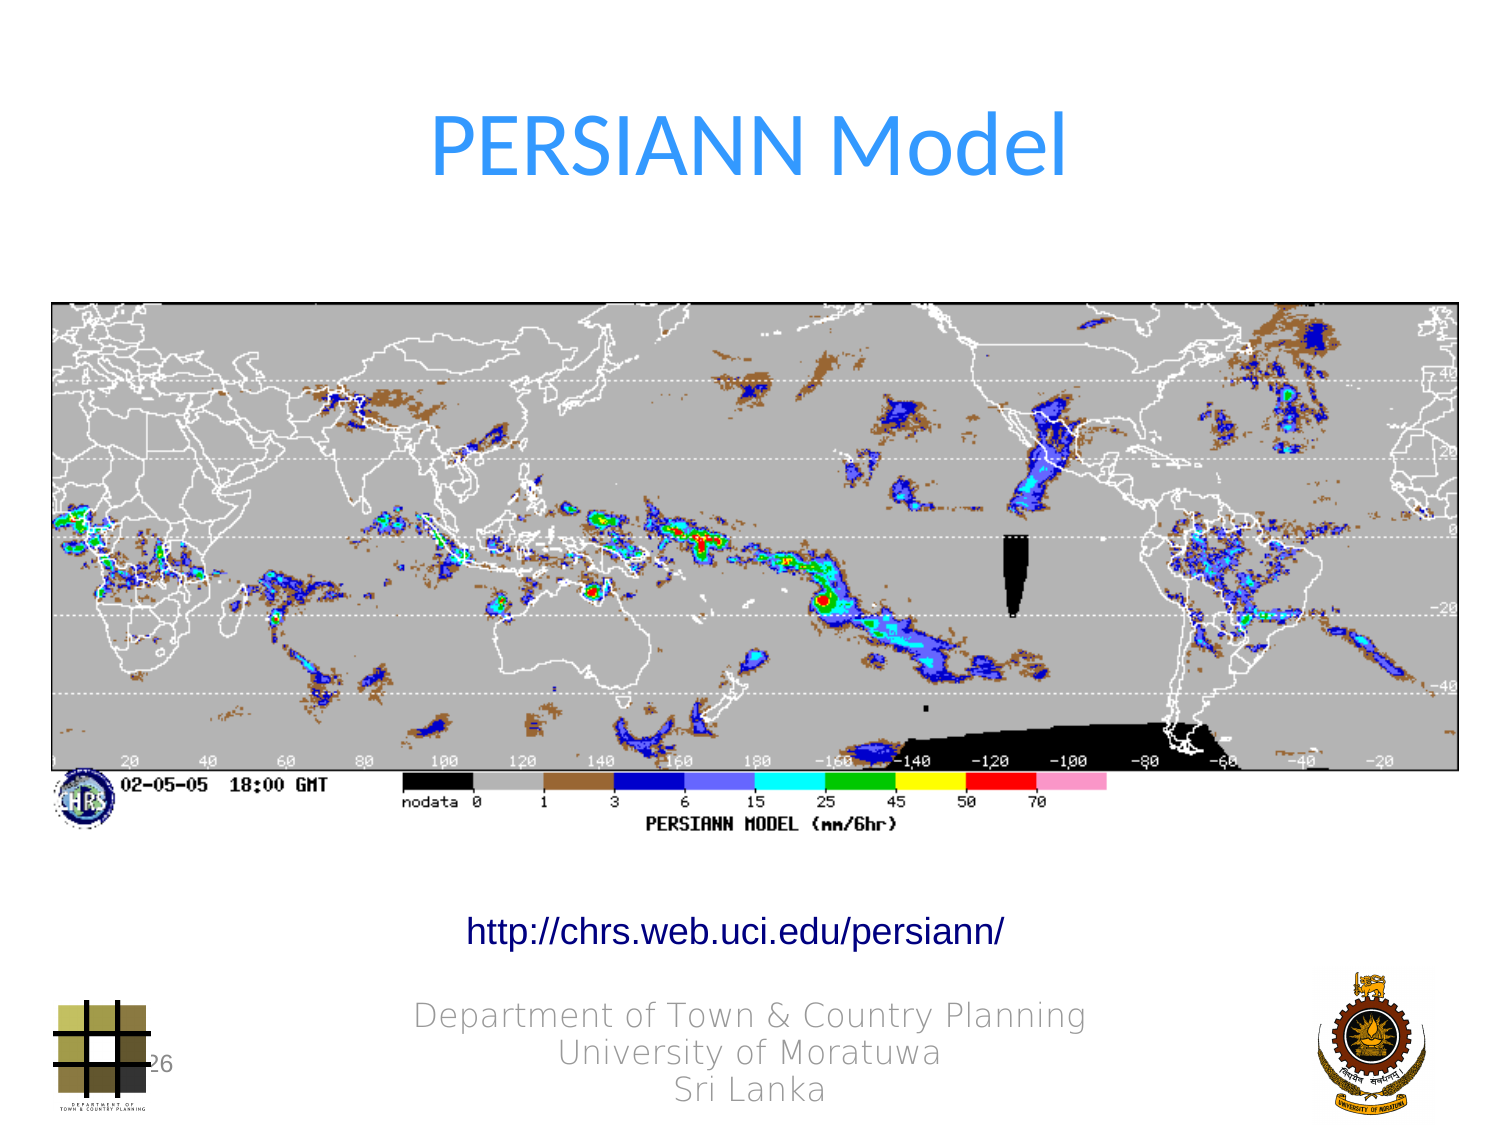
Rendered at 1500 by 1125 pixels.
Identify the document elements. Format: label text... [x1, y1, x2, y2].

picture [1312, 966, 1435, 1125]
picture [51, 302, 1459, 834]
text_box http://chrs.web.uci.edu/persiann/ [451, 903, 1021, 961]
title PERSIANN Model [75, 21, 1425, 257]
picture [53, 1000, 151, 1111]
